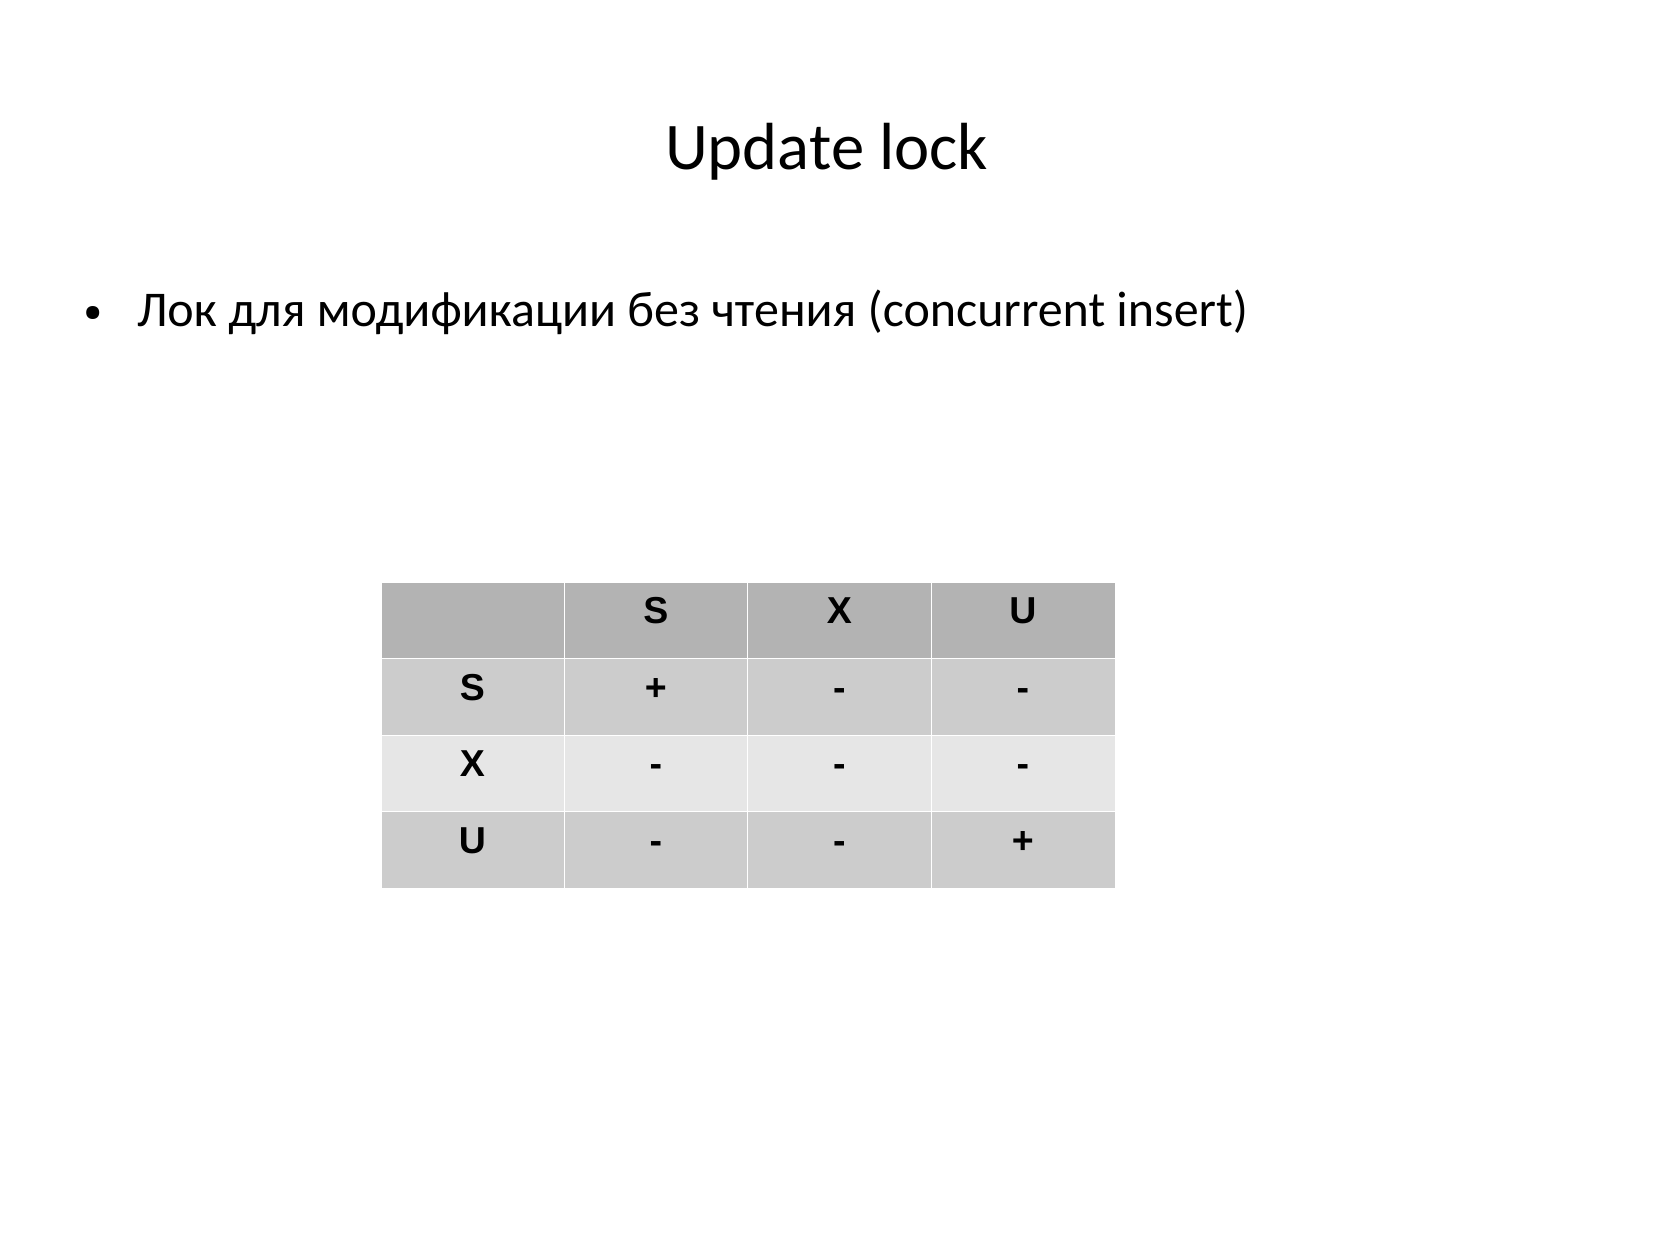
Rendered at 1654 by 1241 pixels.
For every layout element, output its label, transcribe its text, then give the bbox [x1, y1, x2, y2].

list Лок для модификации без чтения (concurrent insert) [66, 289, 1555, 1108]
title Update lock [82, 49, 1571, 257]
